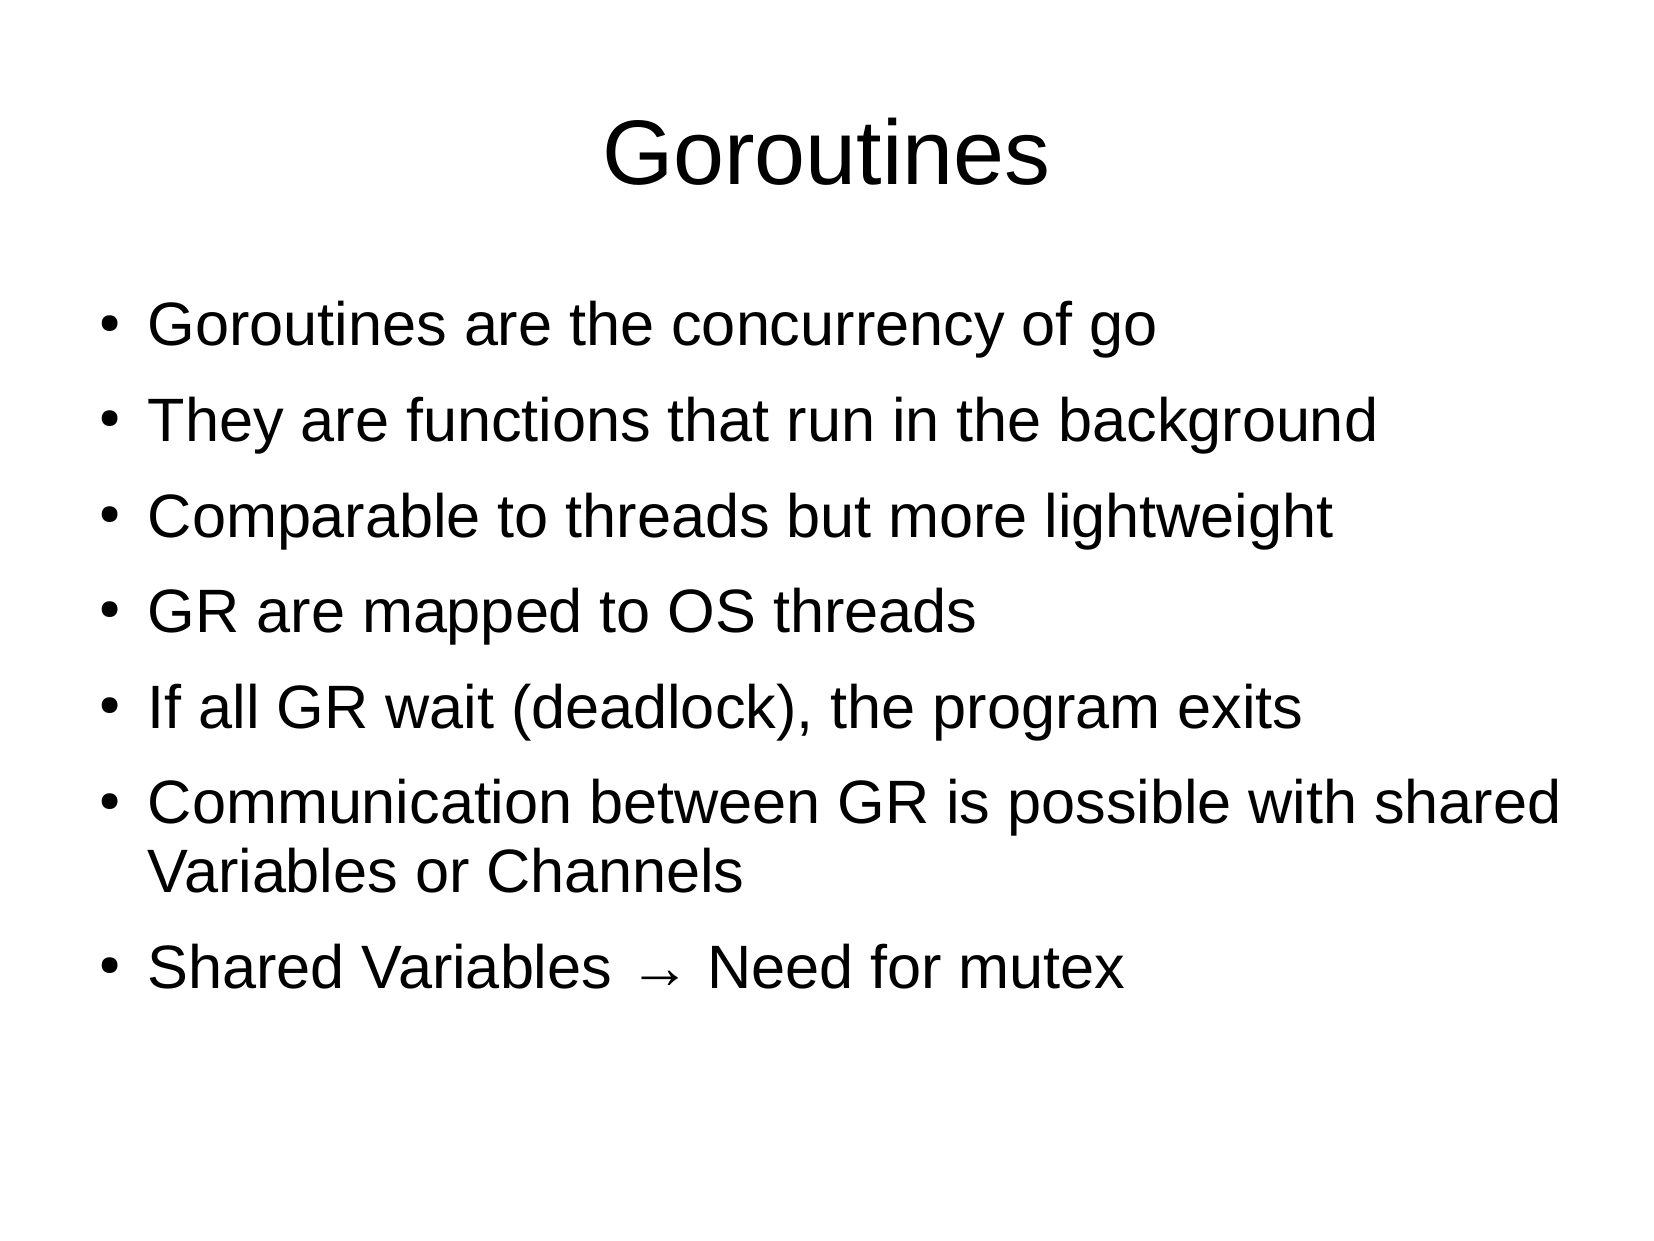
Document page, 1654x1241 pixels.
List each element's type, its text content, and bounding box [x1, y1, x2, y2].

title Goroutines [82, 49, 1571, 257]
list Goroutines are the concurrency of go They are functions that run in the background Comparable to threads but more lightweight GR are mapped to OS threads If all GR wait (deadlock), the program exits Communication between GR is possible with shared Variables or Channels Shared Variables → Need for mutex [82, 290, 1571, 1010]
